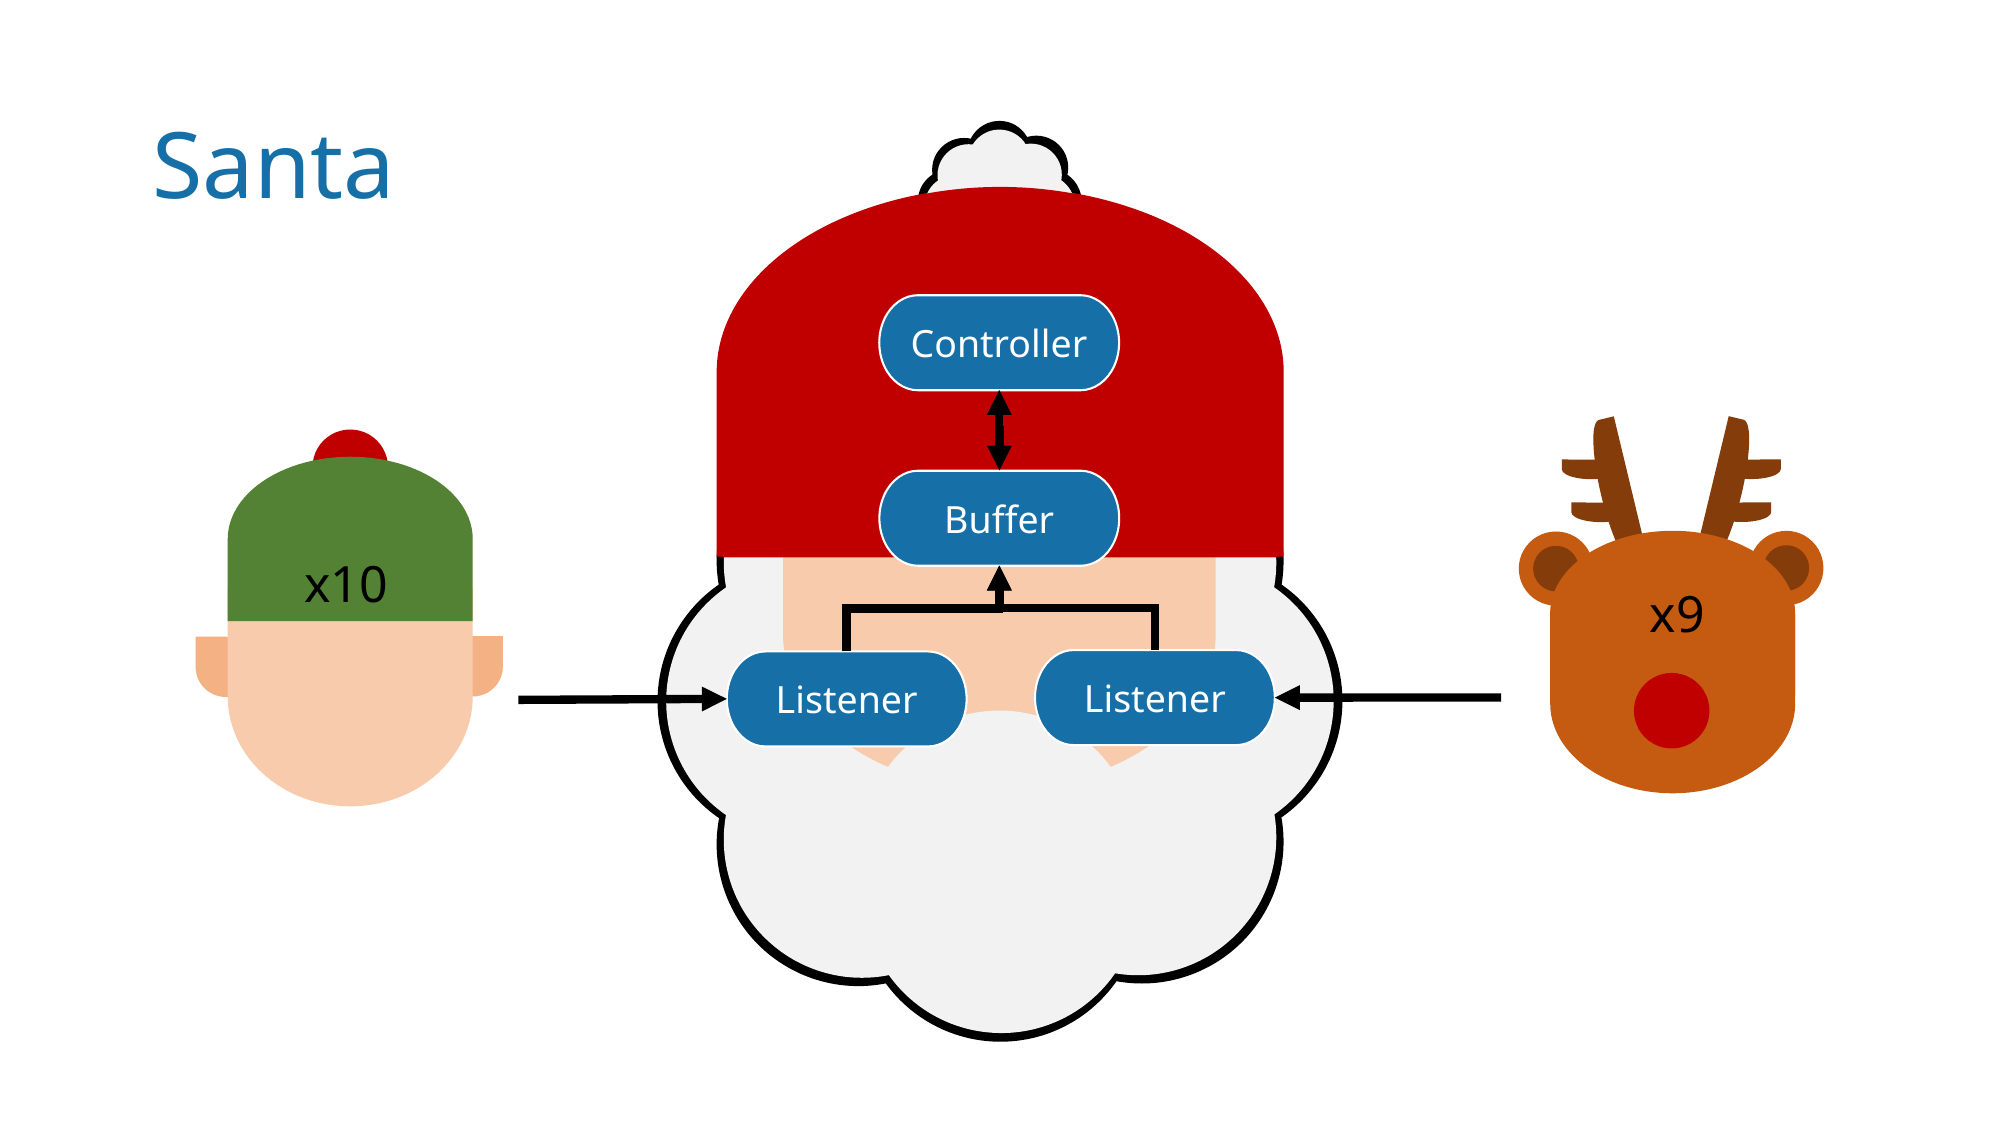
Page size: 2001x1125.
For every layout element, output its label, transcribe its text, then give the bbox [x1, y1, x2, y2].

text_box x9 [1634, 575, 1728, 650]
text_box Controller [879, 295, 1120, 391]
text_box Listener [726, 651, 967, 747]
text_box [1518, 416, 1824, 794]
text_box [195, 429, 503, 807]
text_box [657, 612, 1343, 1042]
text_box x10 [289, 545, 420, 620]
text_box Listener [1035, 650, 1275, 746]
title Santa [137, 59, 1863, 278]
text_box Buffer [879, 470, 1120, 566]
text_box [657, 120, 1343, 697]
